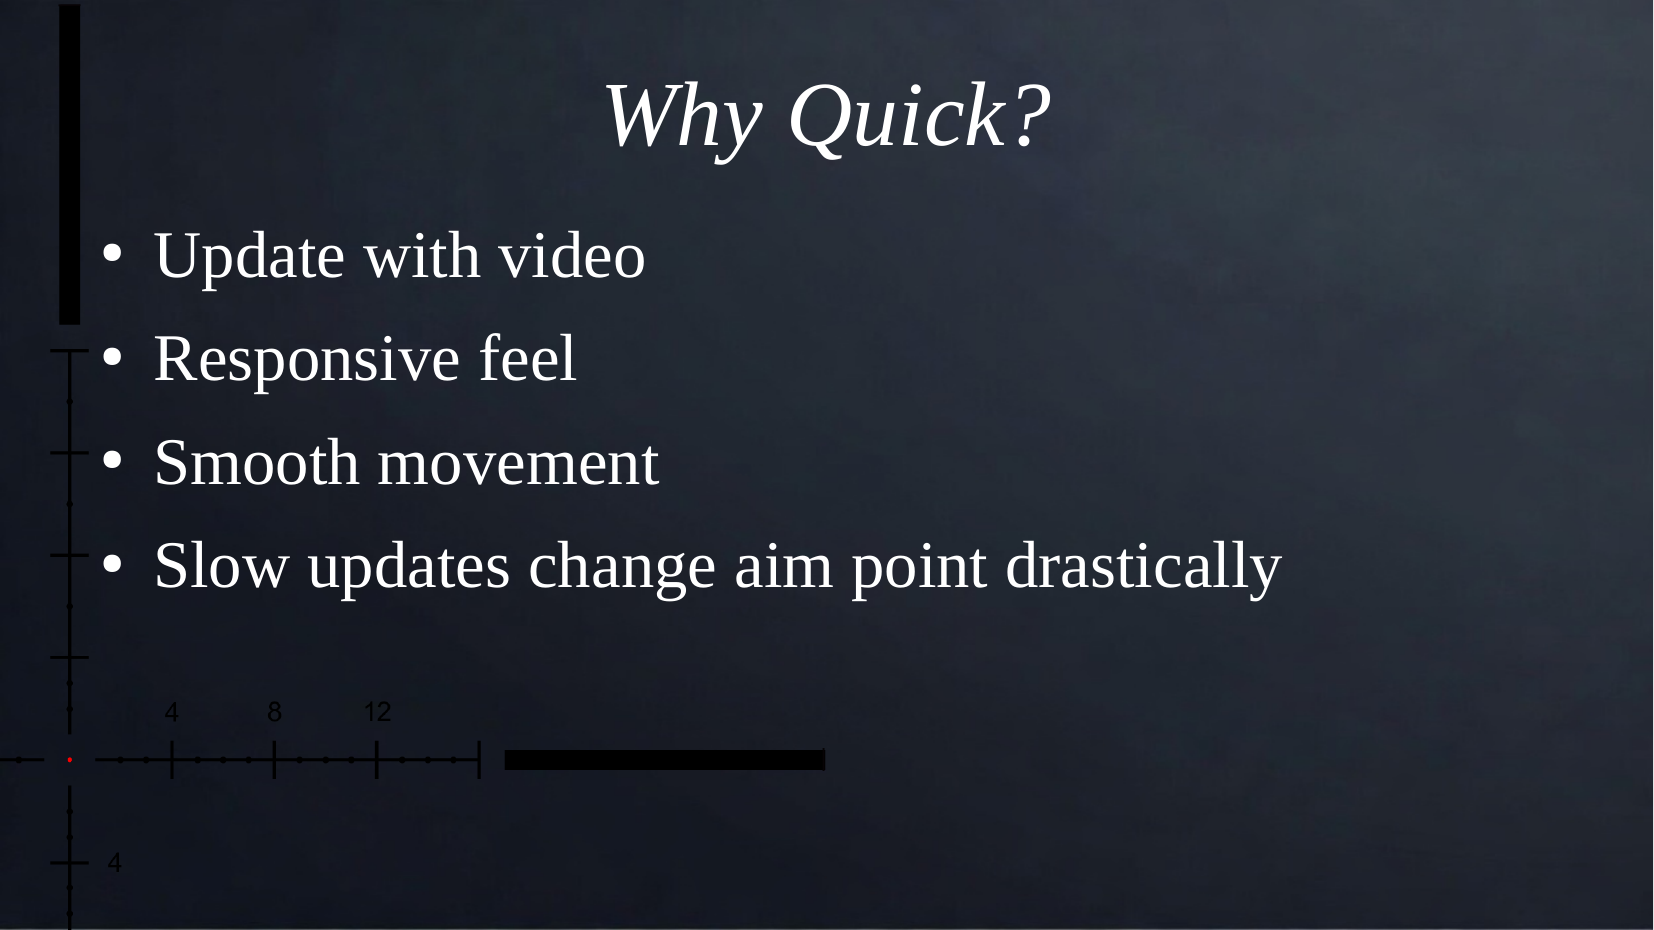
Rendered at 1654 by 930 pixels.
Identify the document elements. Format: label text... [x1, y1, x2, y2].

list Update with video Responsive feel Smooth movement Slow updates change aim point drastically [82, 217, 1571, 757]
picture [0, 0, 1654, 930]
title Why Quick? [82, 37, 1571, 193]
